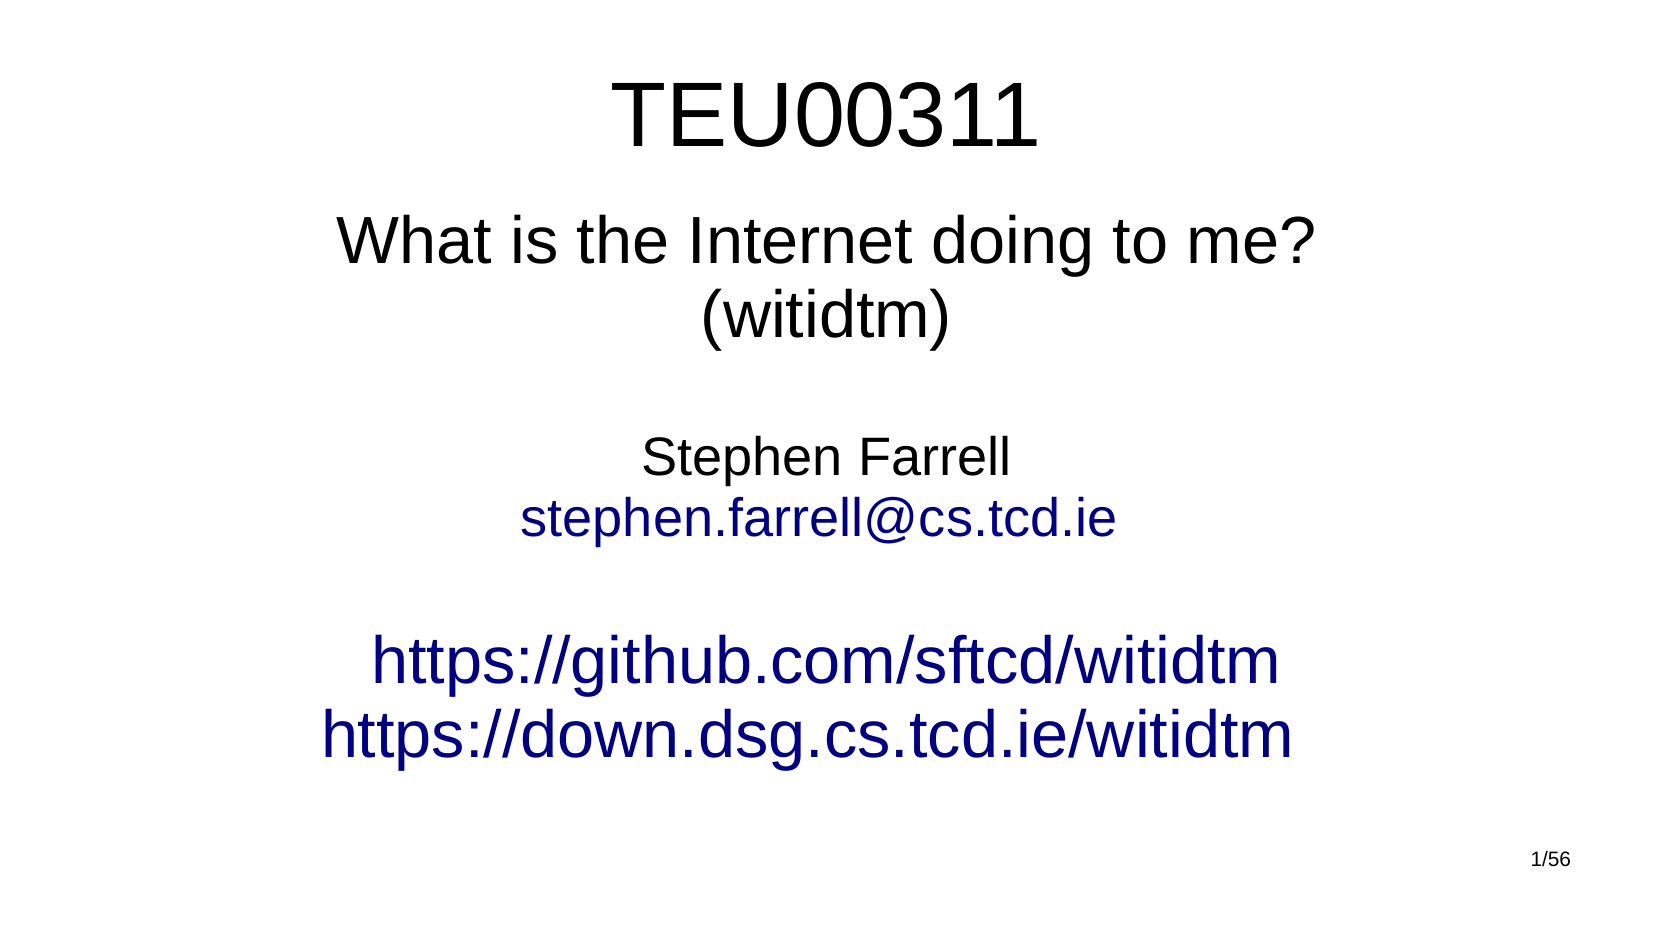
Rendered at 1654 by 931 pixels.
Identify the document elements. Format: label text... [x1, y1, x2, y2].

subtitle What is the Internet doing to me? (witidtm) Stephen Farrell stephen.farrell@cs.tcd.ie https://github.com/sftcd/witidtm https://down.dsg.cs.tcd.ie/witidtm [82, 202, 1571, 773]
title TEU00311 [82, 37, 1571, 193]
